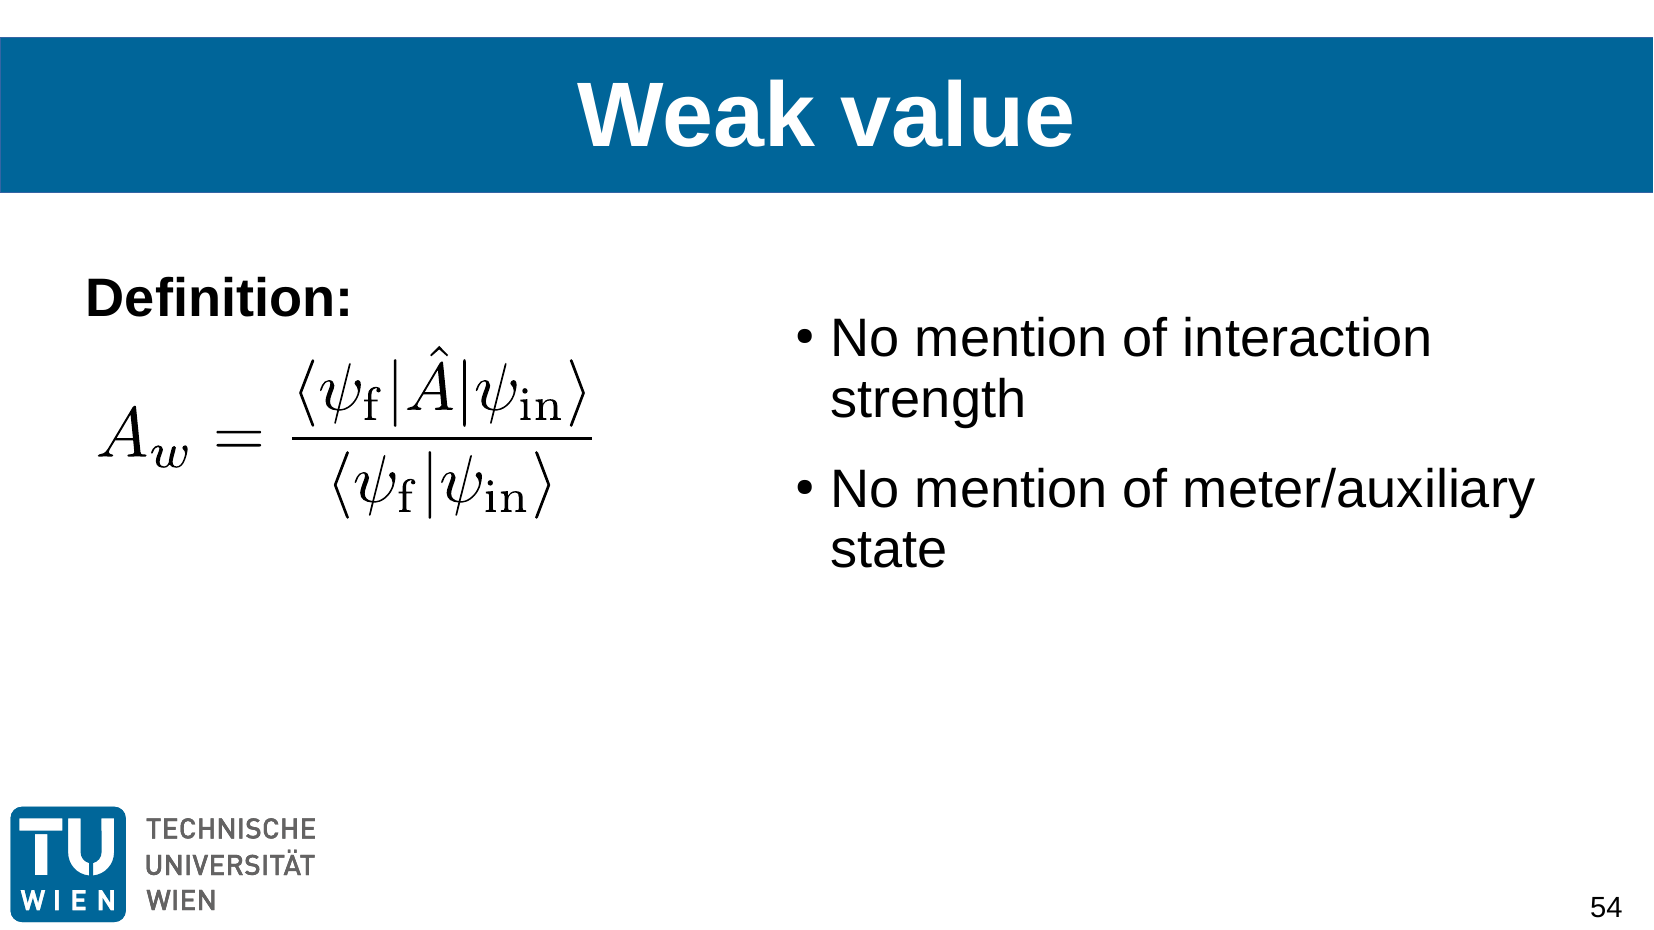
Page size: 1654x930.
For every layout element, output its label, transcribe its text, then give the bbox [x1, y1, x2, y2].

picture [96, 361, 189, 489]
title Weak value [0, 37, 1653, 193]
list Definition: [85, 267, 406, 345]
picture [195, 334, 606, 530]
list No mention of interaction strength No mention of meter/auxiliary state [795, 217, 1571, 757]
